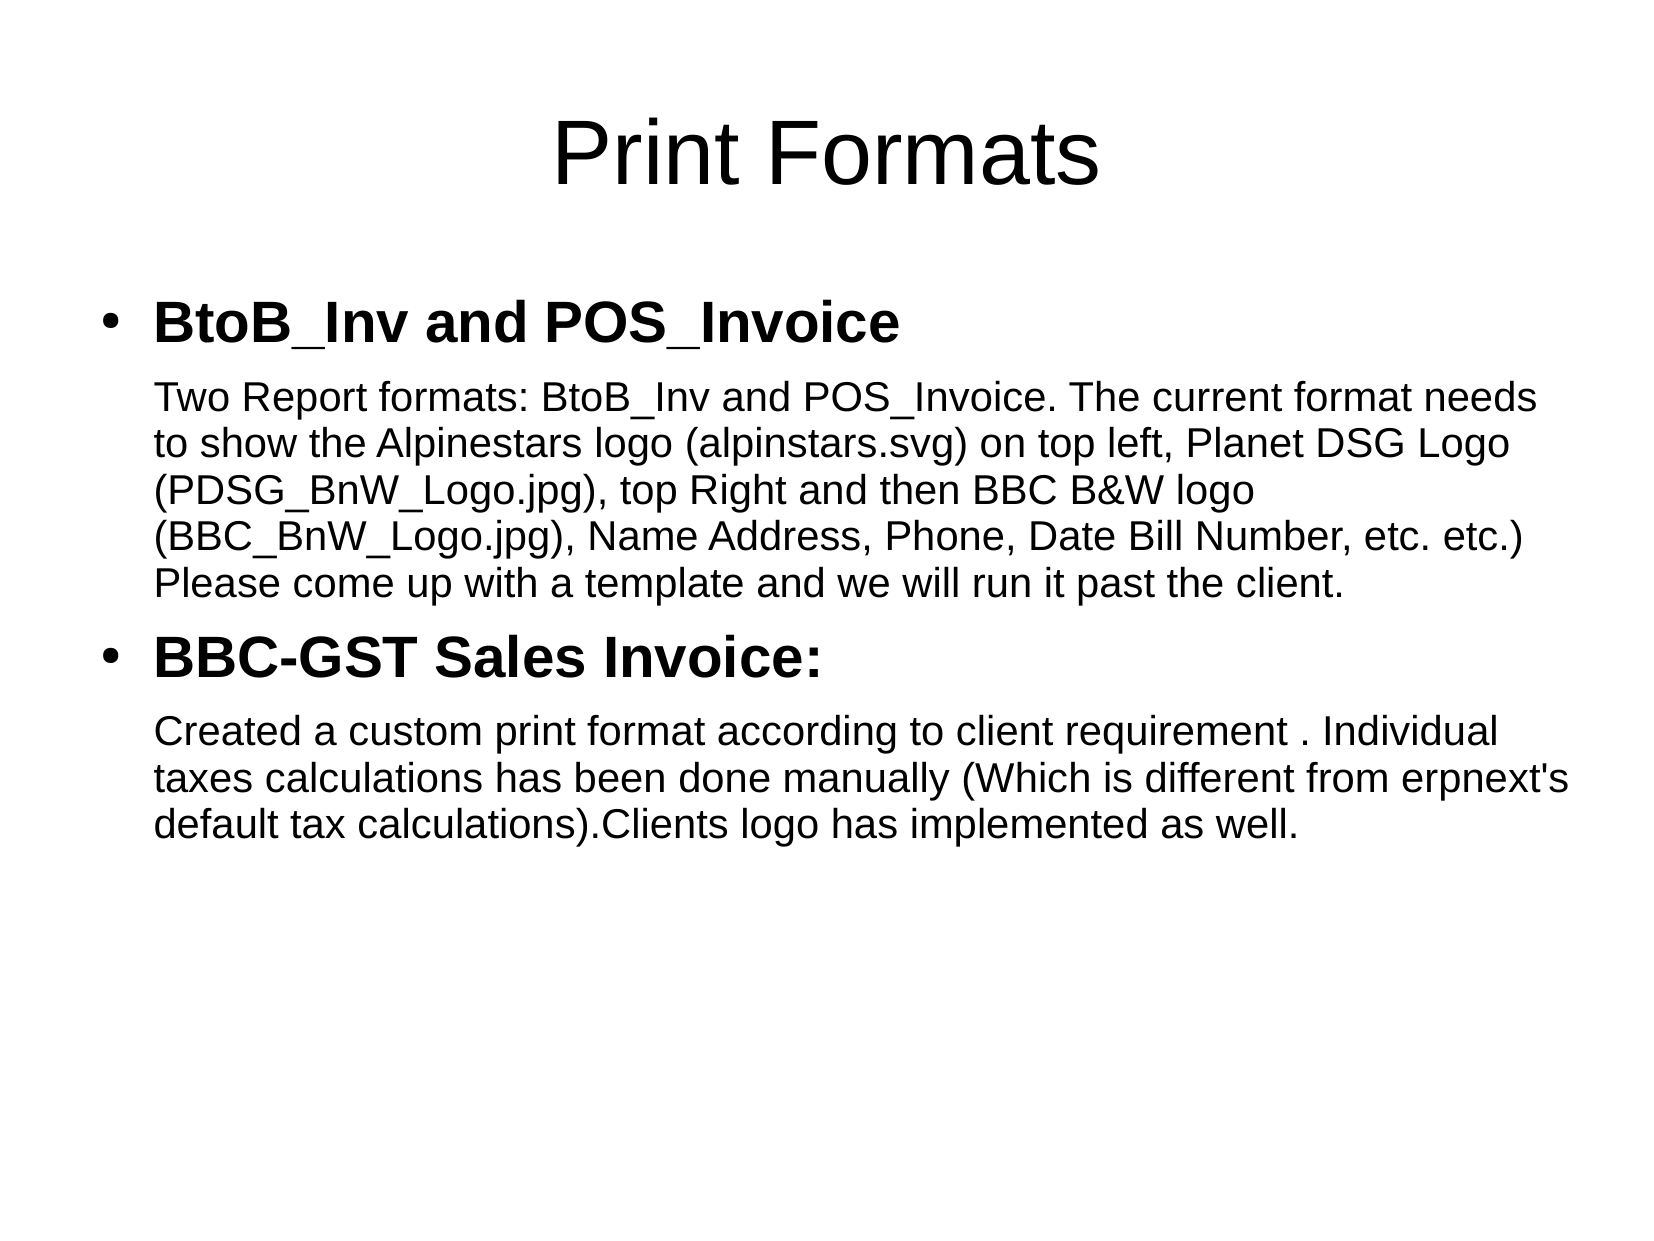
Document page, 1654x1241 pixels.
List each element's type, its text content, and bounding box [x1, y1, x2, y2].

title Print Formats [82, 49, 1571, 257]
list BtoB_Inv and POS_Invoice Two Report formats: BtoB_Inv and POS_Invoice. The current format needs to show the Alpinestars logo (alpinstars.svg) on top left, Planet DSG Logo (PDSG_BnW_Logo.jpg), top Right and then BBC B&W logo (BBC_BnW_Logo.jpg), Name Address, Phone, Date Bill Number, etc. etc.) Please come up with a template and we will run it past the client. BBC-GST Sales Invoice: Created a custom print format according to client requirement . Individual taxes calculations has been done manually (Which is different from erpnext's default tax calculations).Clients logo has implemented as well. [82, 290, 1571, 1010]
